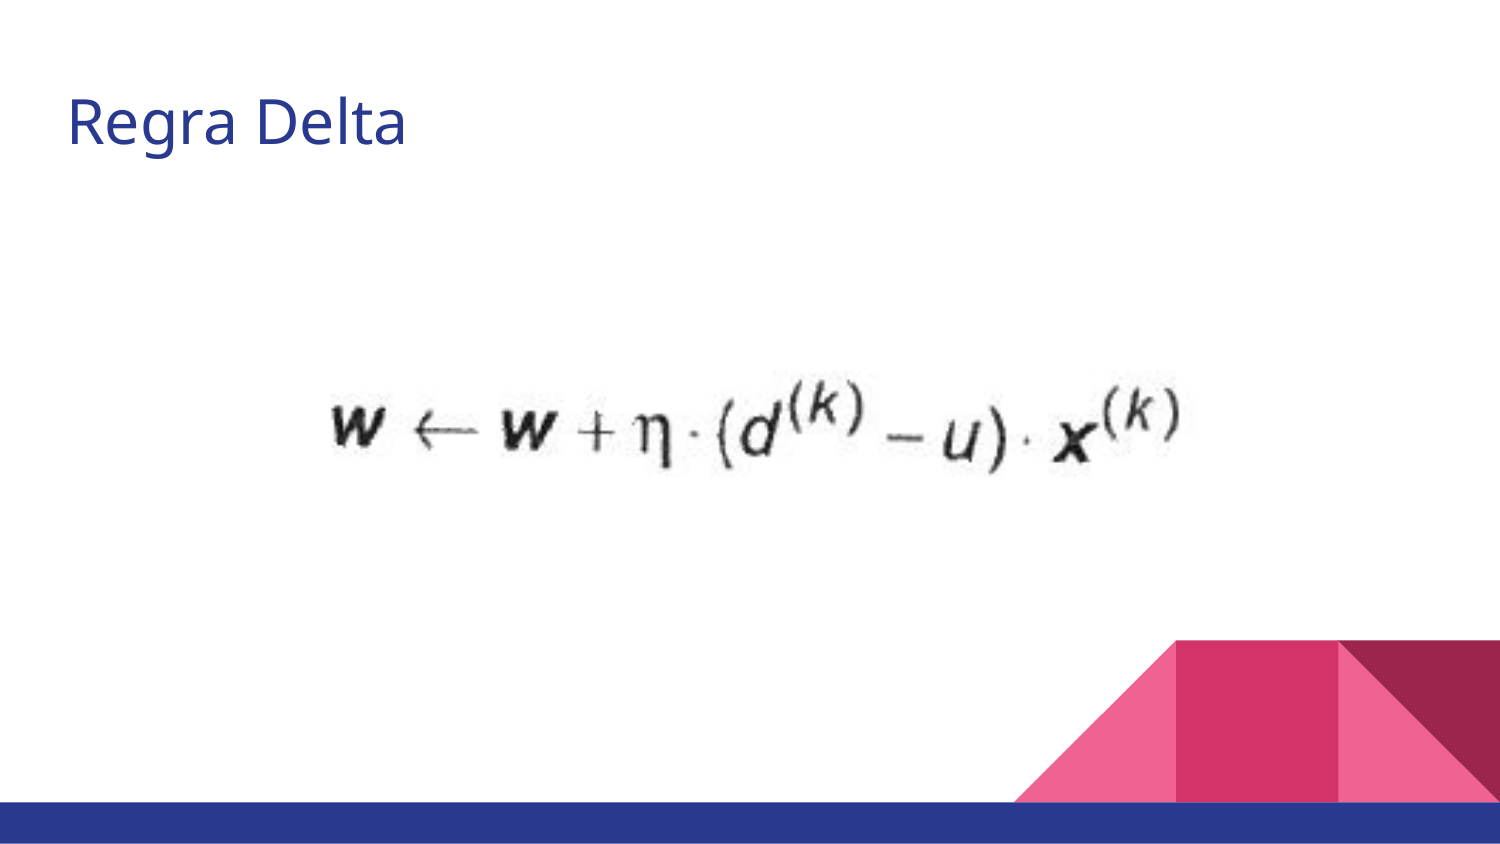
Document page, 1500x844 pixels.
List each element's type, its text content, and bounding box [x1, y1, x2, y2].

picture [273, 324, 1287, 551]
title Regra Delta [51, 67, 1449, 167]
